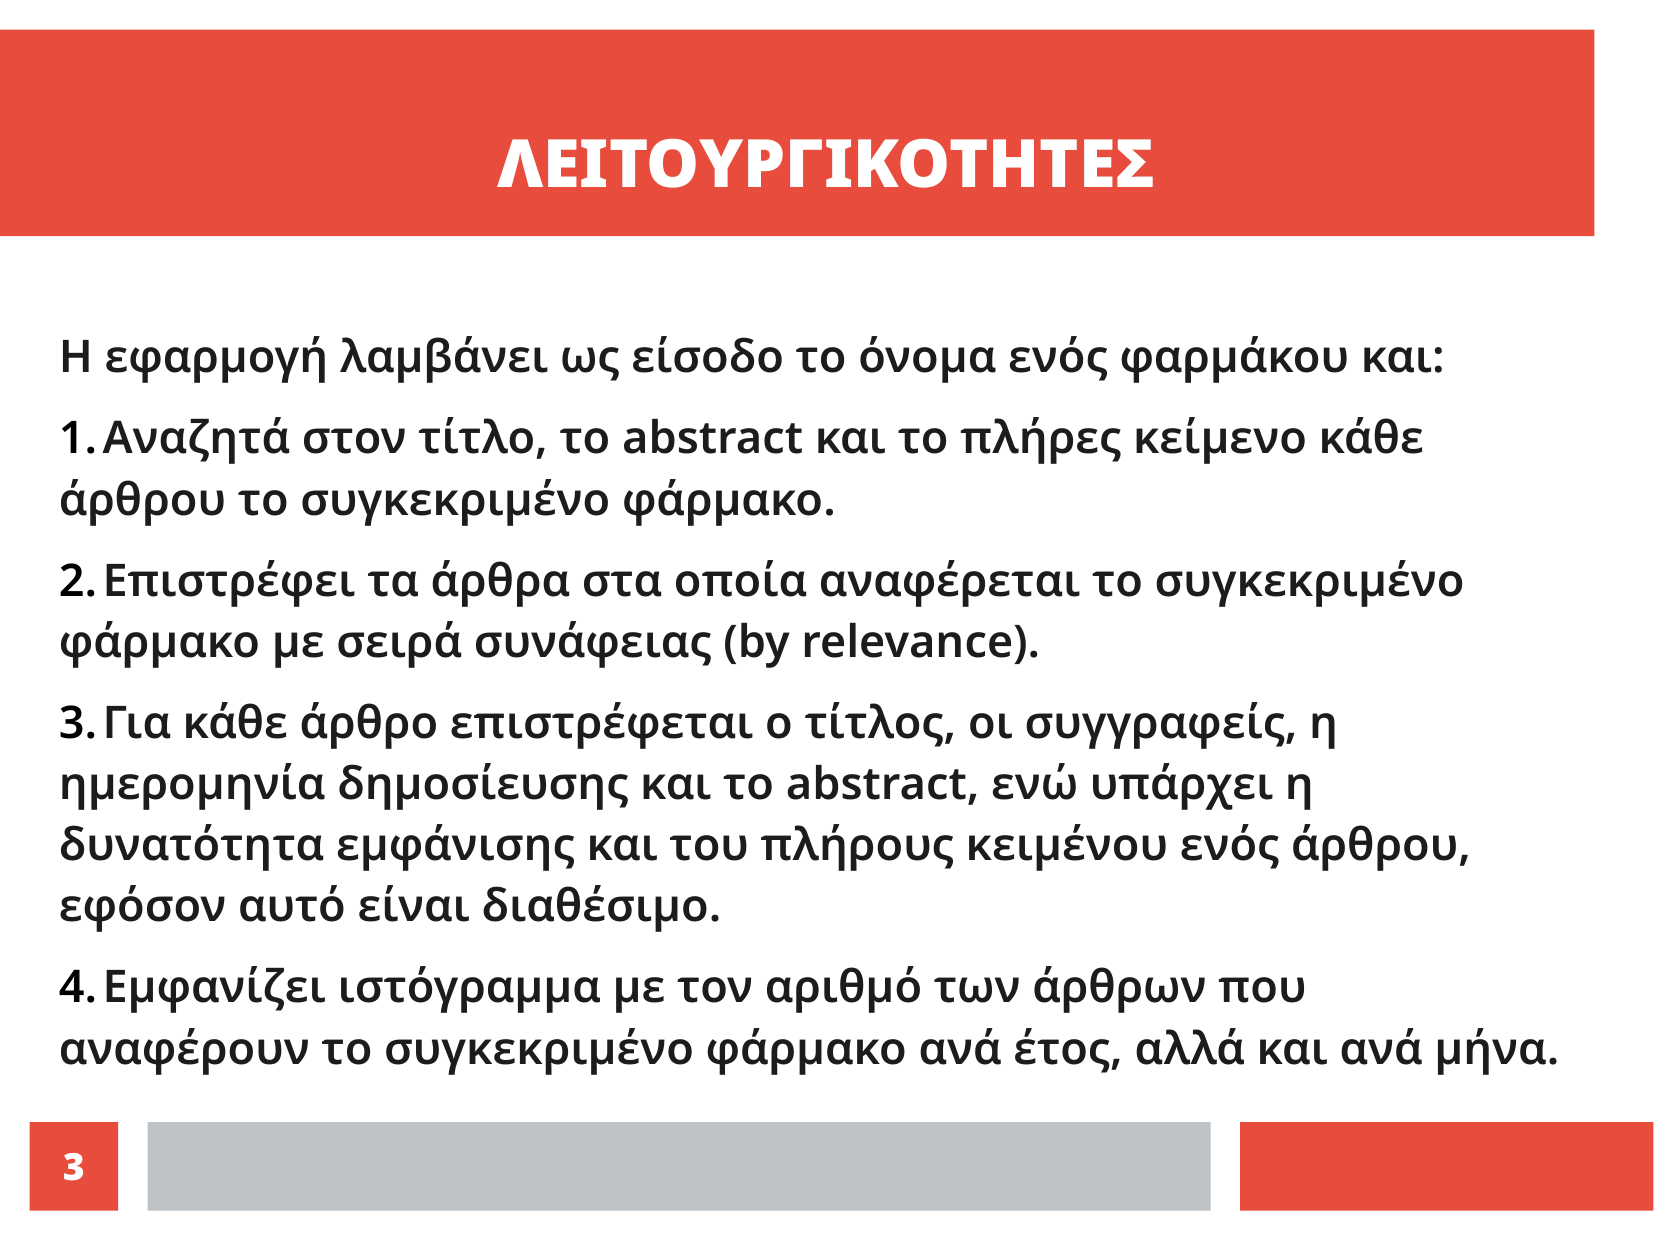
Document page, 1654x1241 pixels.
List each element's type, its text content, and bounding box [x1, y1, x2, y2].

title ΛΕΙΤΟΥΡΓΙΚΟΤΗΤΕΣ [59, 59, 1595, 207]
list Η εφαρμογή λαμβάνει ως είσοδο το όνομα ενός φαρμάκου και: Αναζητά στον τίτλο, το abstract και το πλήρες κείμενο κάθε άρθρου το συγκεκριμένο φάρμακο. Επιστρέφει τα άρθρα στα οποία αναφέρεται το συγκεκριμένο φάρμακο με σειρά συνάφειας (by relevance). Για κάθε άρθρο επιστρέφεται ο τίτλος, οι συγγραφείς, η ημερομηνία δημοσίευσης και το abstract, ενώ υπάρχει η δυνατότητα εμφάνισης και του πλήρους κειμένου ενός άρθρου, εφόσον αυτό είναι διαθέσιμο. Εμφανίζει ιστόγραμμα με τον αριθμό των άρθρων που αναφέρουν το συγκεκριμένο φάρμακο ανά έτος, αλλά και ανά μήνα. [59, 324, 1565, 1093]
